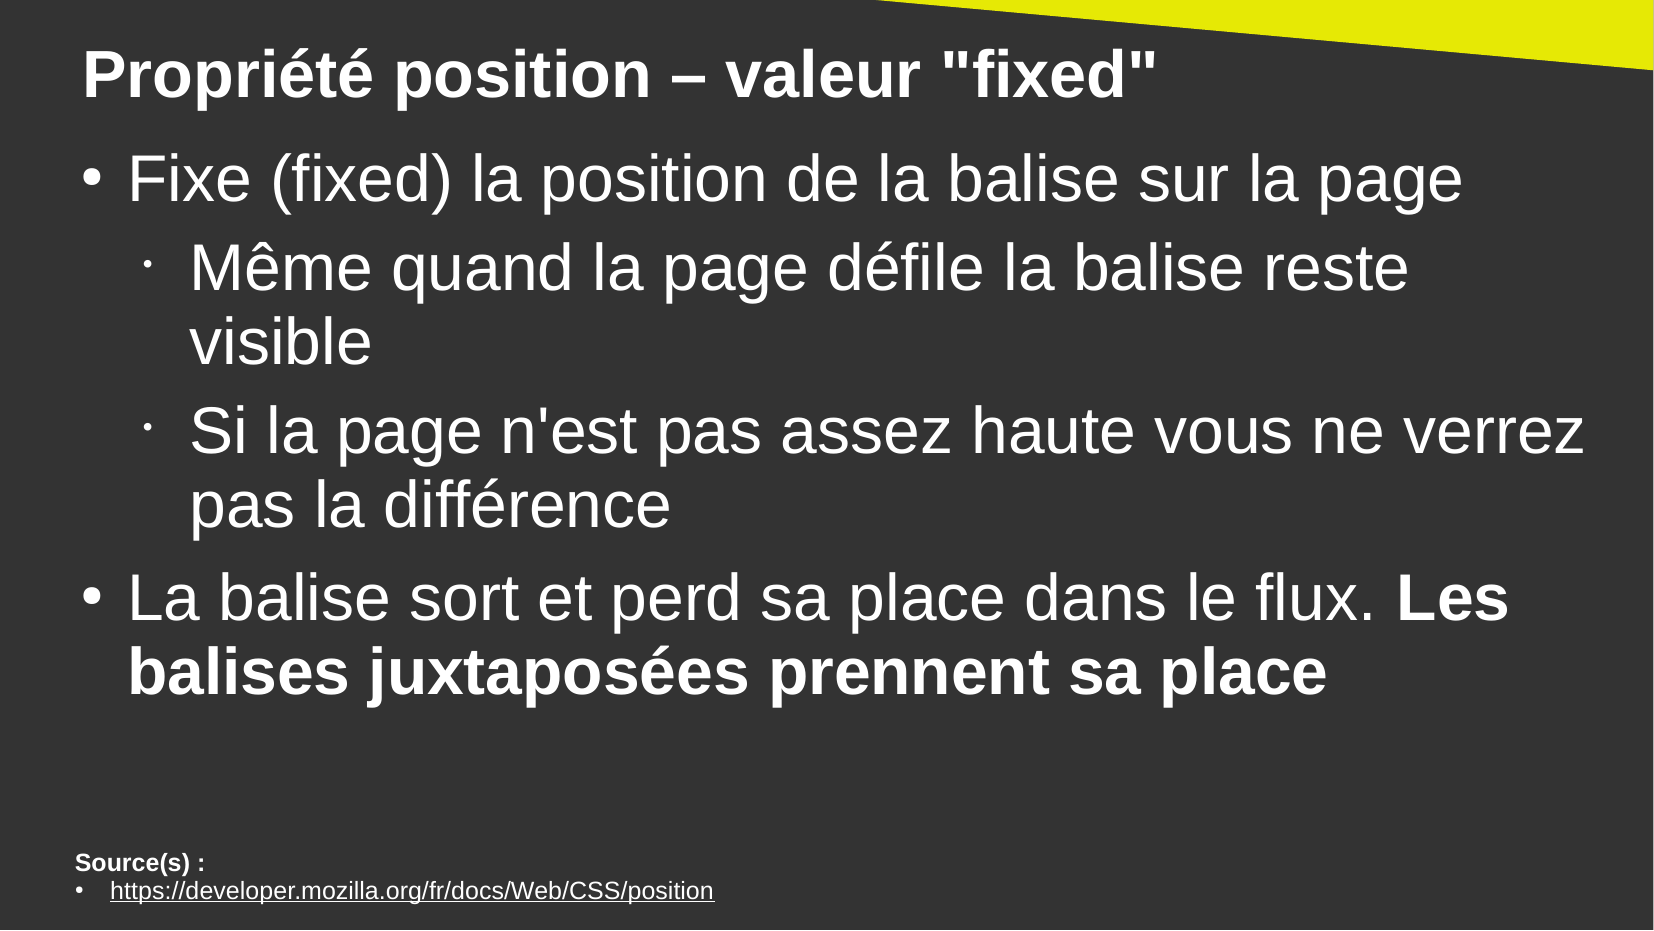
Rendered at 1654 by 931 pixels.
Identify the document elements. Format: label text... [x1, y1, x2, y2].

text_box Source(s) : https://developer.mozilla.org/fr/docs/Web/CSS/position [60, 841, 1546, 931]
list Fixe (fixed) la position de la balise sur la page Même quand la page défile la balise reste visible Si la page n'est pas assez haute vous ne verrez pas la différence La balise sort et perd sa place dans le flux. Les balises juxtaposées prennent sa place [64, 141, 1604, 709]
title Propriété position – valeur "fixed" [82, 37, 1571, 114]
text_box [875, 0, 1654, 71]
